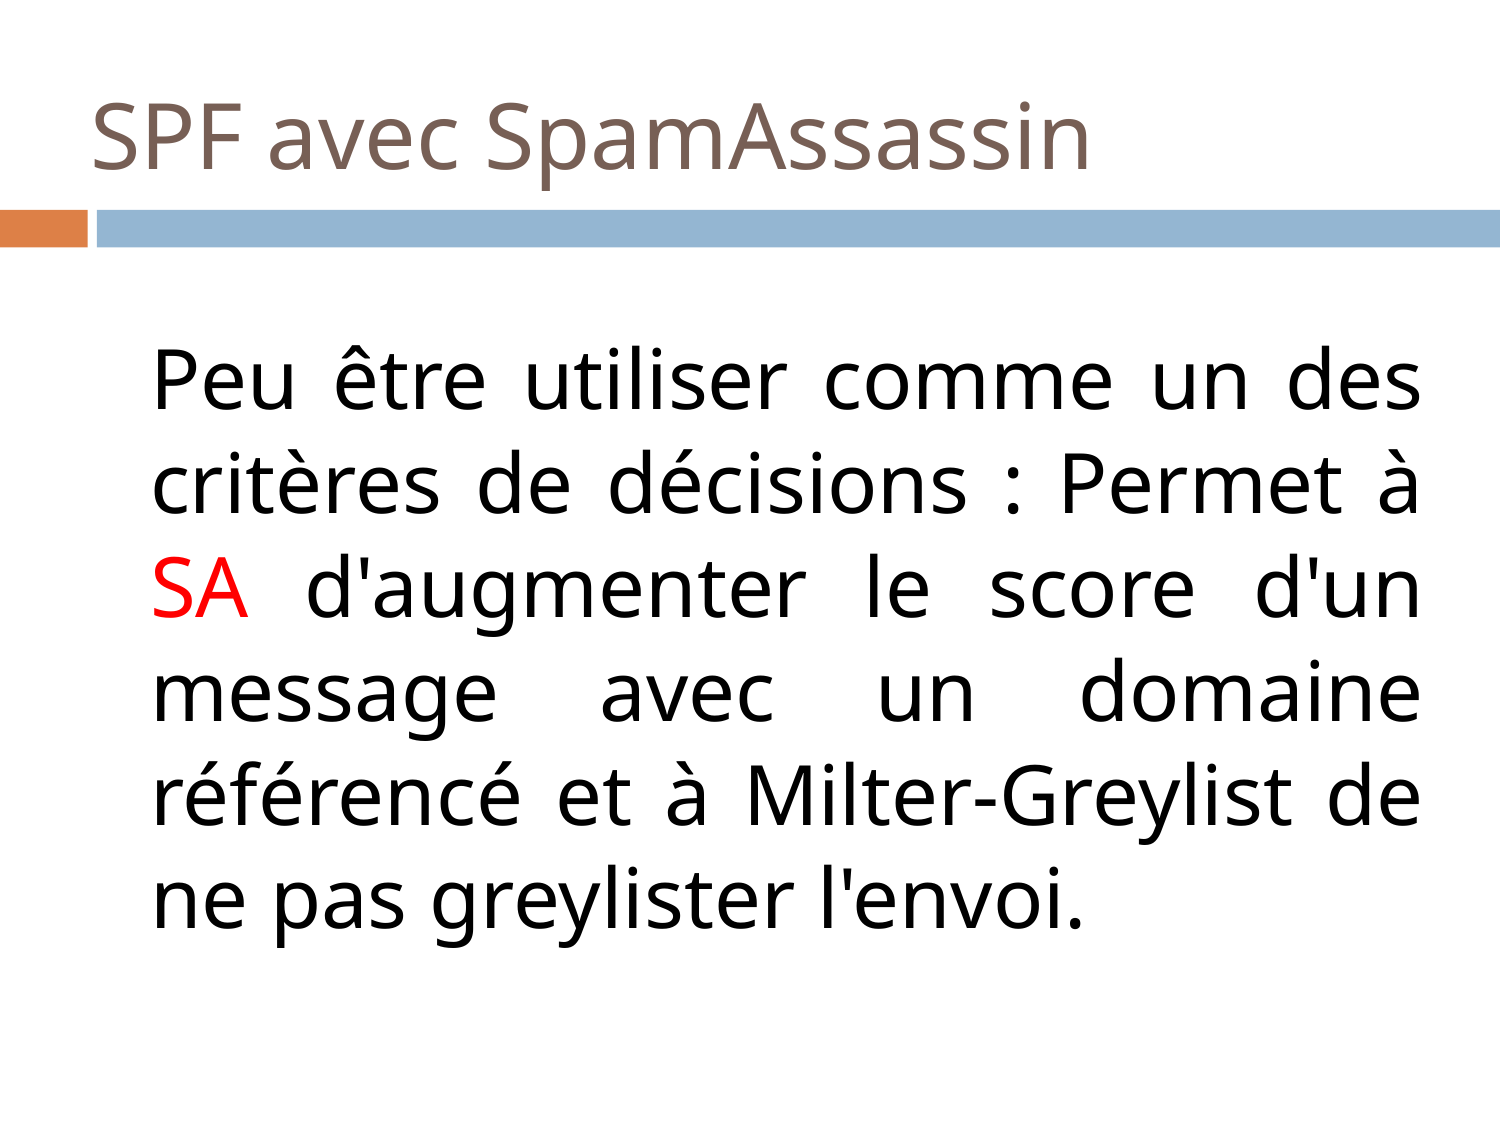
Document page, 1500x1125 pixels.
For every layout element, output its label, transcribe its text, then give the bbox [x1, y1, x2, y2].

subtitle Peu être utiliser comme un des critères de décisions : Permet à SA d'augmenter le score d'un message avec un domaine référencé et à Milter-Greylist de ne pas greylister l'envoi. [75, 236, 1426, 1031]
title SPF avec SpamAssassin [75, 24, 1426, 236]
